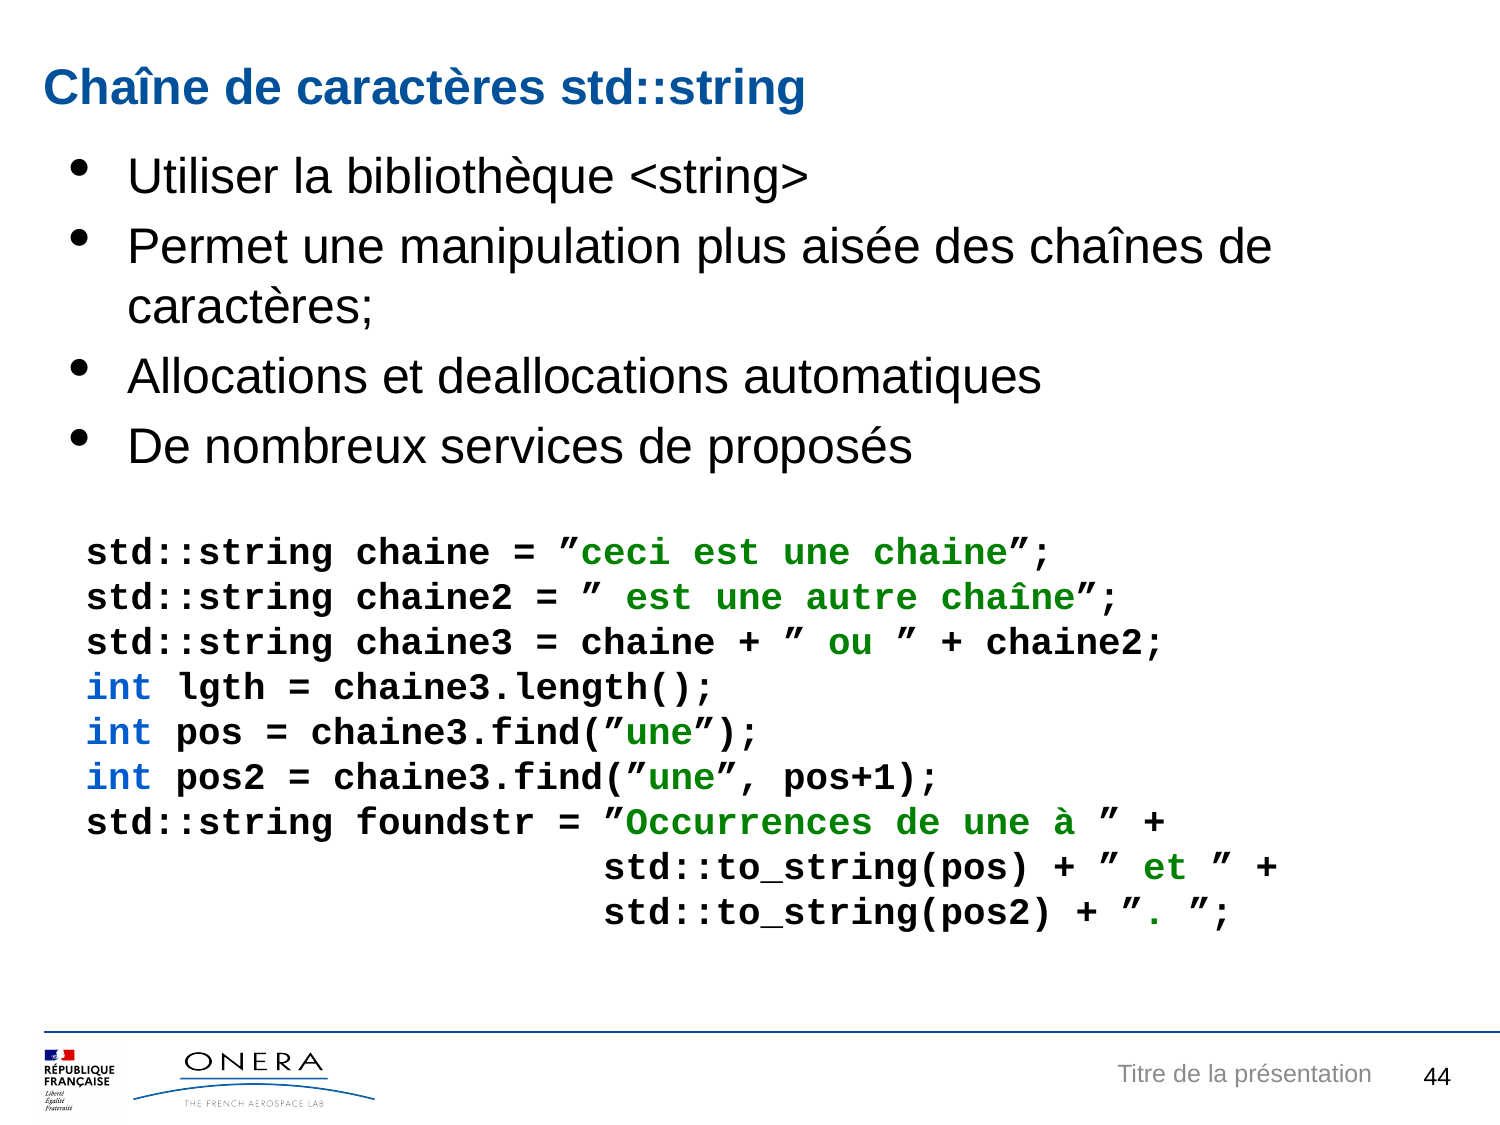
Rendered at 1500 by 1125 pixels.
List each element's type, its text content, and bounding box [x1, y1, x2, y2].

text_box <numéro> [1374, 1025, 1500, 1125]
text_box Utiliser la bibliothèque <string> Permet une manipulation plus aisée des chaînes de caractères; Allocations et deallocations automatiques De nombreux services de proposés [70, 143, 1346, 519]
text_box Titre de la présentation [466, 1042, 1388, 1103]
picture [34, 1039, 125, 1121]
picture [133, 1052, 375, 1107]
text_box std::string chaine = ”ceci est une chaine”; std::string chaine2 = ” est une autre chaîne”; std::string chaine3 = chaine + ” ou ” + chaine2; int lgth = chaine3.length(); int pos = chaine3.find(”une”); int pos2 = chaine3.find(”une”, pos+1); std::string foundstr = ”Occurrences de une à ” + std::to_string(pos) + ” et ” + std::to_string(pos2) + ”. ”; [70, 519, 1429, 940]
text_box Chaîne de caractères std::string [43, 0, 1486, 169]
